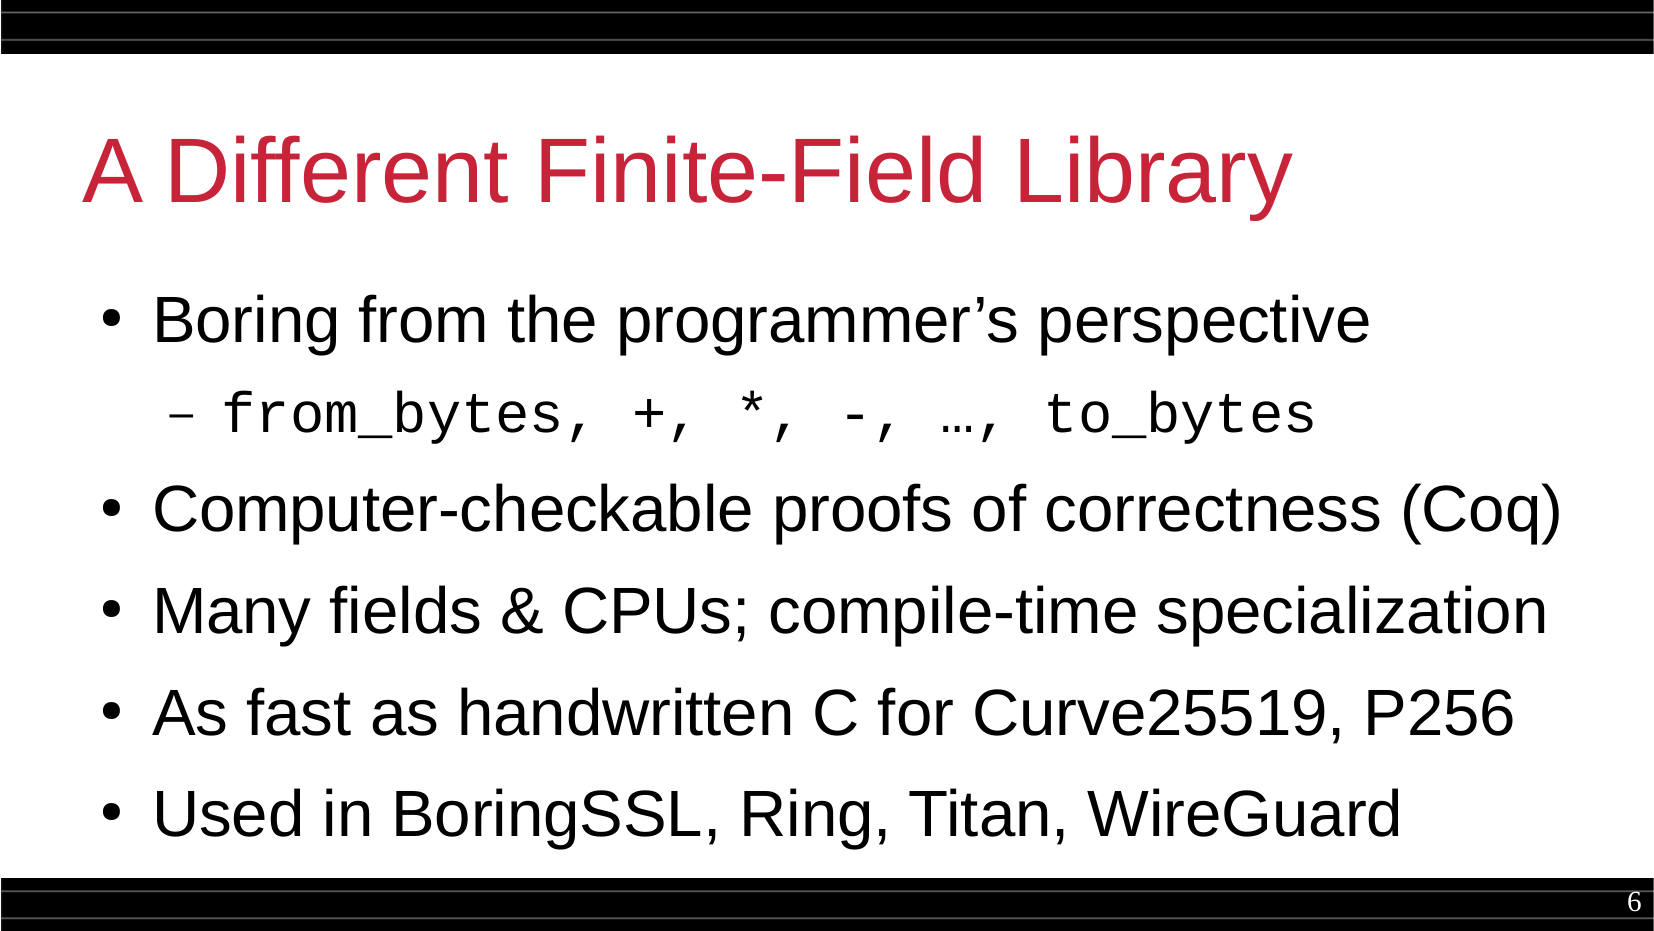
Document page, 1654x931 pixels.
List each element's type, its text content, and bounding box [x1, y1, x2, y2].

list Boring from the programmer’s perspective from_bytes, +, *, -, …, to_bytes Computer-checkable proofs of correctness (Coq) Many fields & CPUs; compile-time specialization As fast as handwritten C for Curve25519, P256 Used in BoringSSL, Ring, Titan, WireGuard [82, 283, 1571, 863]
picture [1, 878, 1654, 931]
picture [1, 0, 1654, 54]
title A Different Finite-Field Library [82, 92, 1571, 249]
